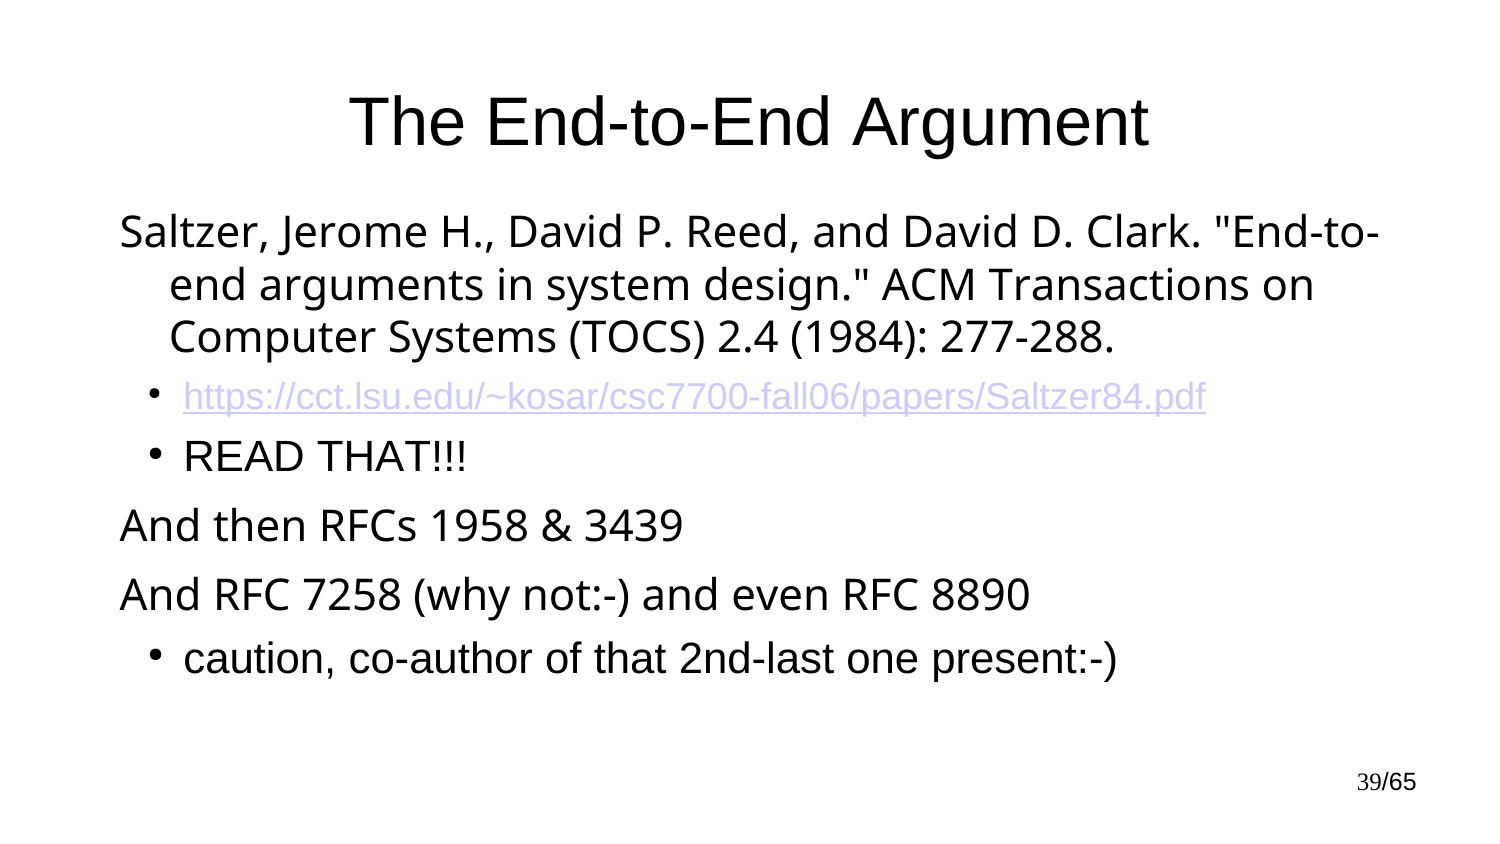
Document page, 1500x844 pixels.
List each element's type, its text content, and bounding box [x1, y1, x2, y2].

title The End-to-End Argument [112, 48, 1387, 189]
list Saltzer, Jerome H., David P. Reed, and David D. Clark. "End-to-end arguments in system design." ACM Transactions on Computer Systems (TOCS) 2.4 (1984): 277-288. https://cct.lsu.edu/~kosar/csc7700-fall06/papers/Saltzer84.pdf READ THAT!!! And then RFCs 1958 & 3439 And RFC 7258 (why not:-) and even RFC 8890 caution, co-author of that 2nd-last one present:-) [112, 203, 1387, 807]
